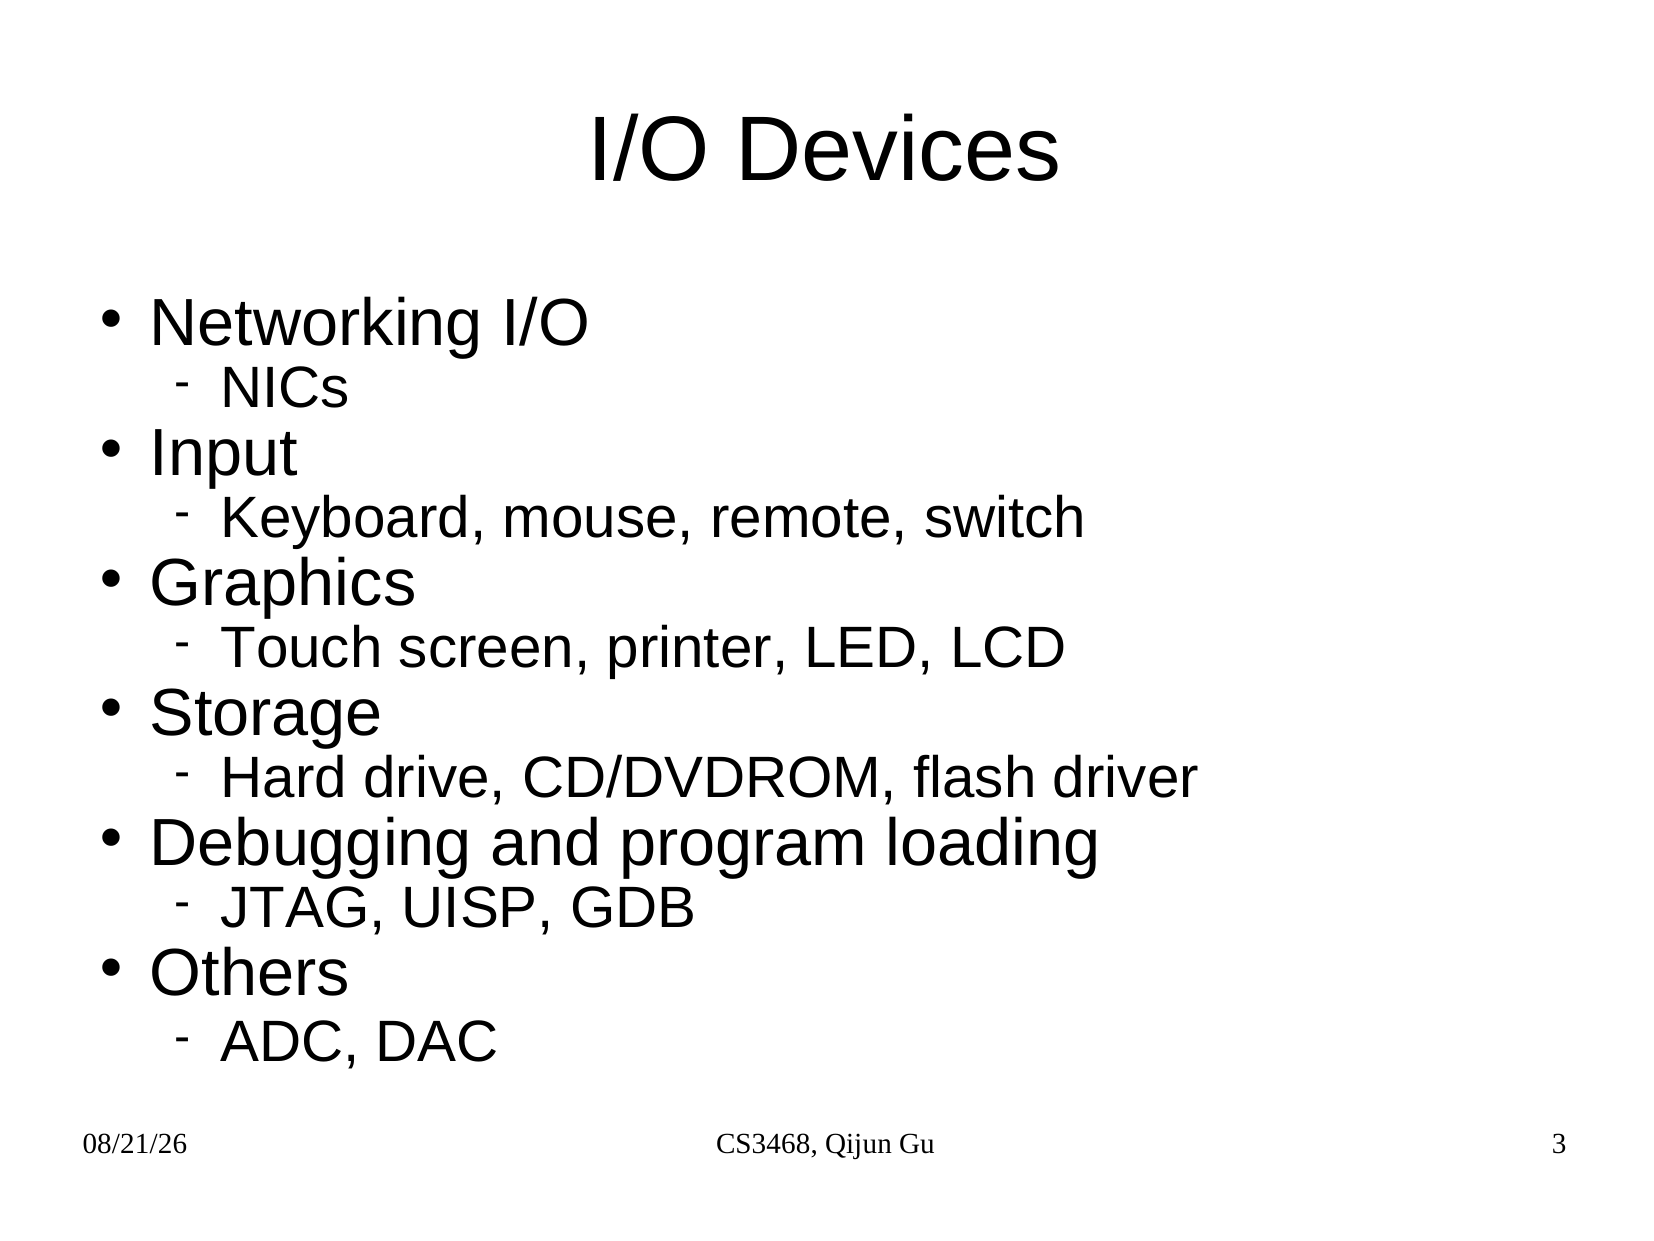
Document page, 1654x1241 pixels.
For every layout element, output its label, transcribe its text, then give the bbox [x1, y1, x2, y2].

title I/O Devices [82, 56, 1568, 247]
list Networking I/O NICs Input Keyboard, mouse, remote, switch Graphics Touch screen, printer, LED, LCD Storage Hard drive, CD/DVDROM, flash driver Debugging and program loading JTAG, UISP, GDB Others ADC, DAC [82, 290, 1568, 1091]
